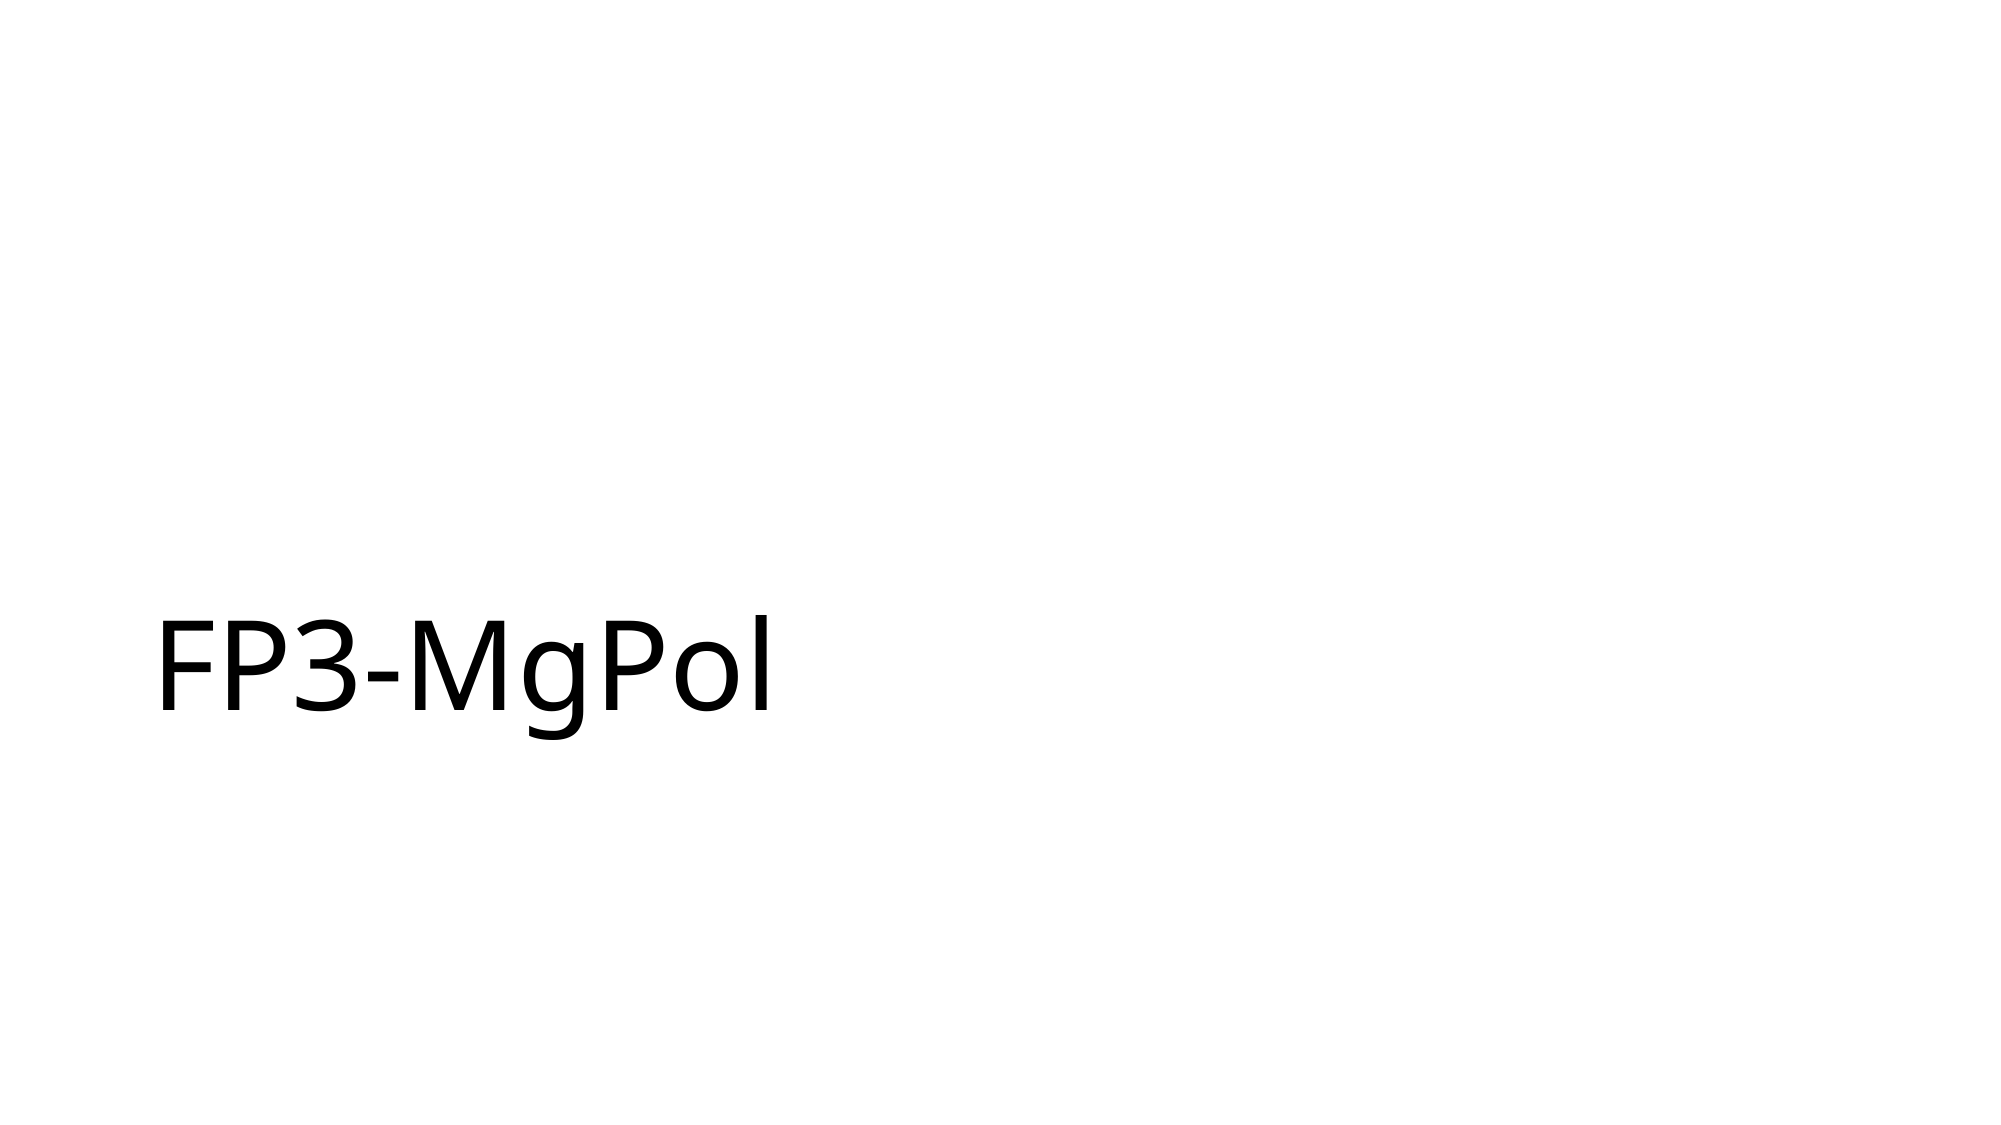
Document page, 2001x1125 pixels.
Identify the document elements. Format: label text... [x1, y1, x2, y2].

title FP3-MgPol [136, 280, 1862, 749]
